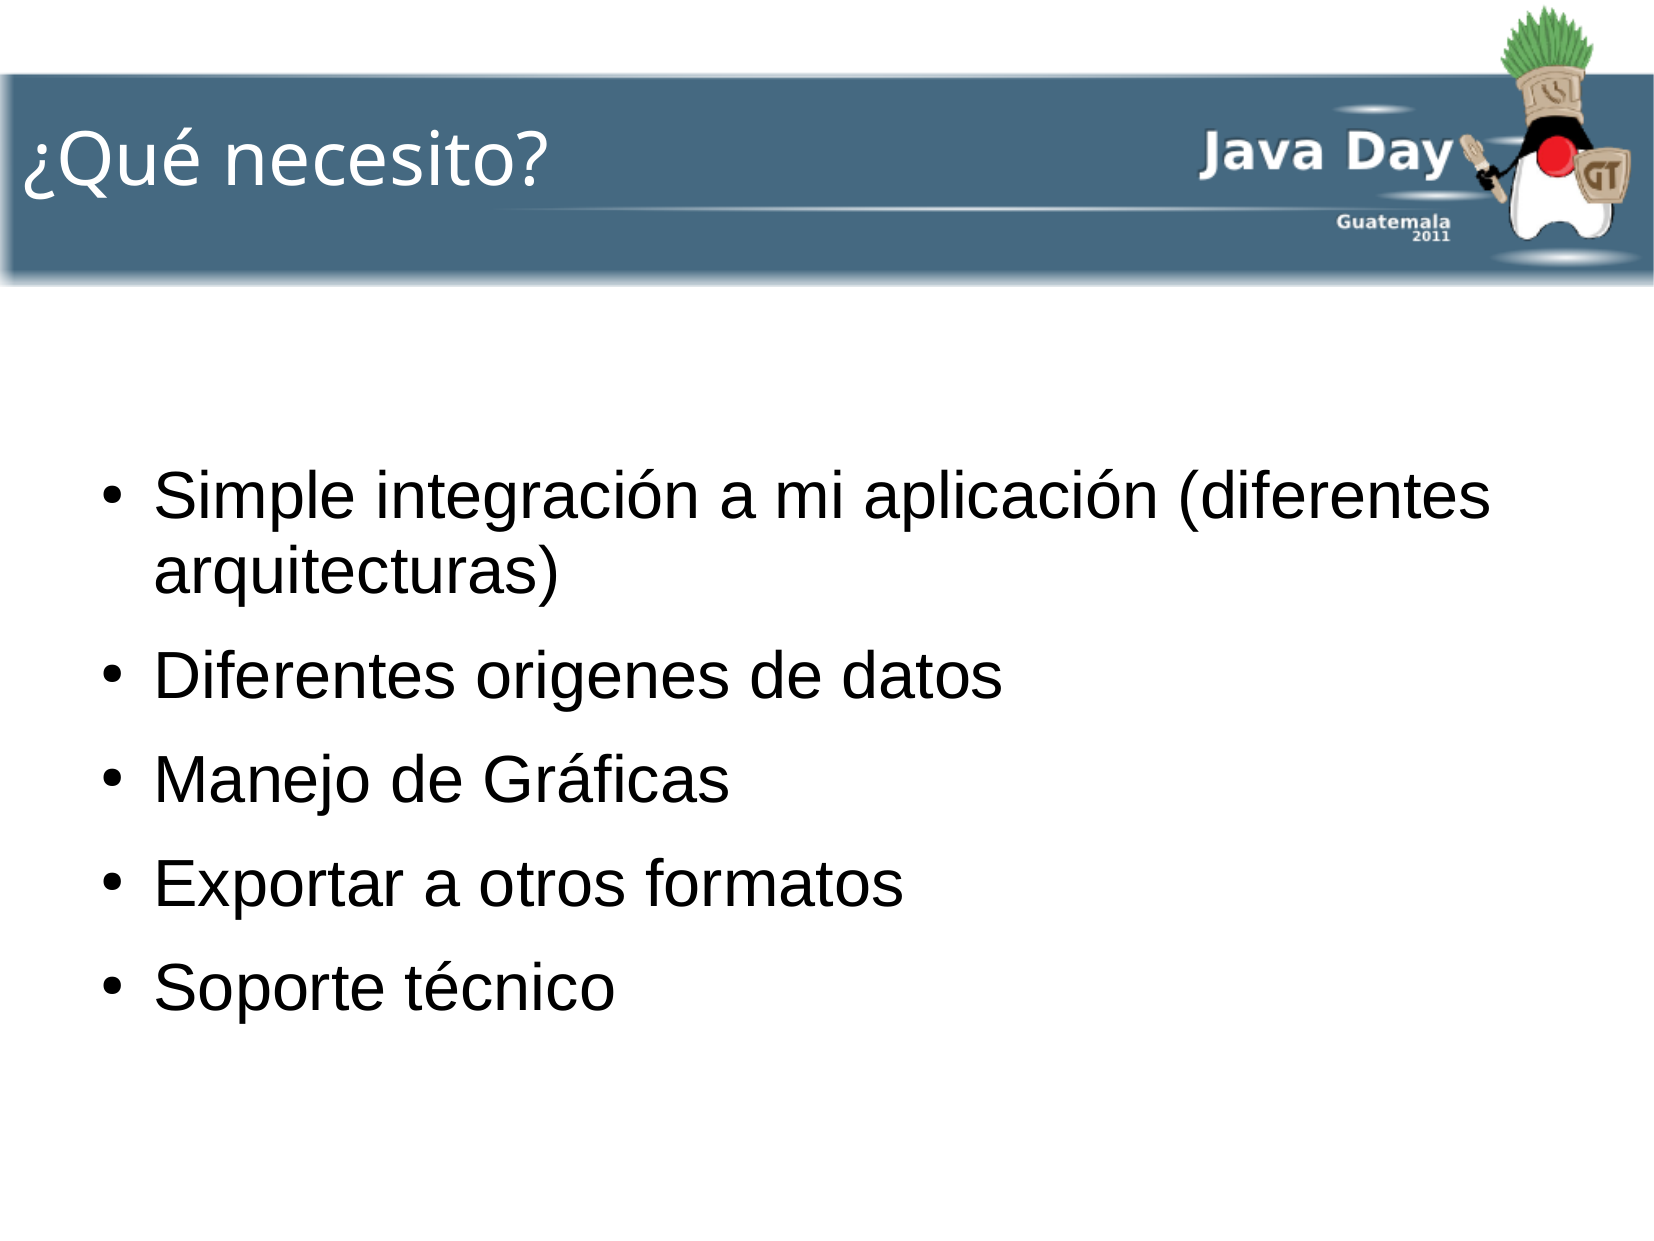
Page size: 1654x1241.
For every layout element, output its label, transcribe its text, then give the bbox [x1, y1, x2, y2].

picture [0, 3, 1654, 287]
list Simple integración a mi aplicación (diferentes arquitecturas) Diferentes origenes de datos Manejo de Gráficas Exportar a otros formatos Soporte técnico [82, 354, 1571, 1109]
title ¿Qué necesito? [23, 52, 1512, 260]
